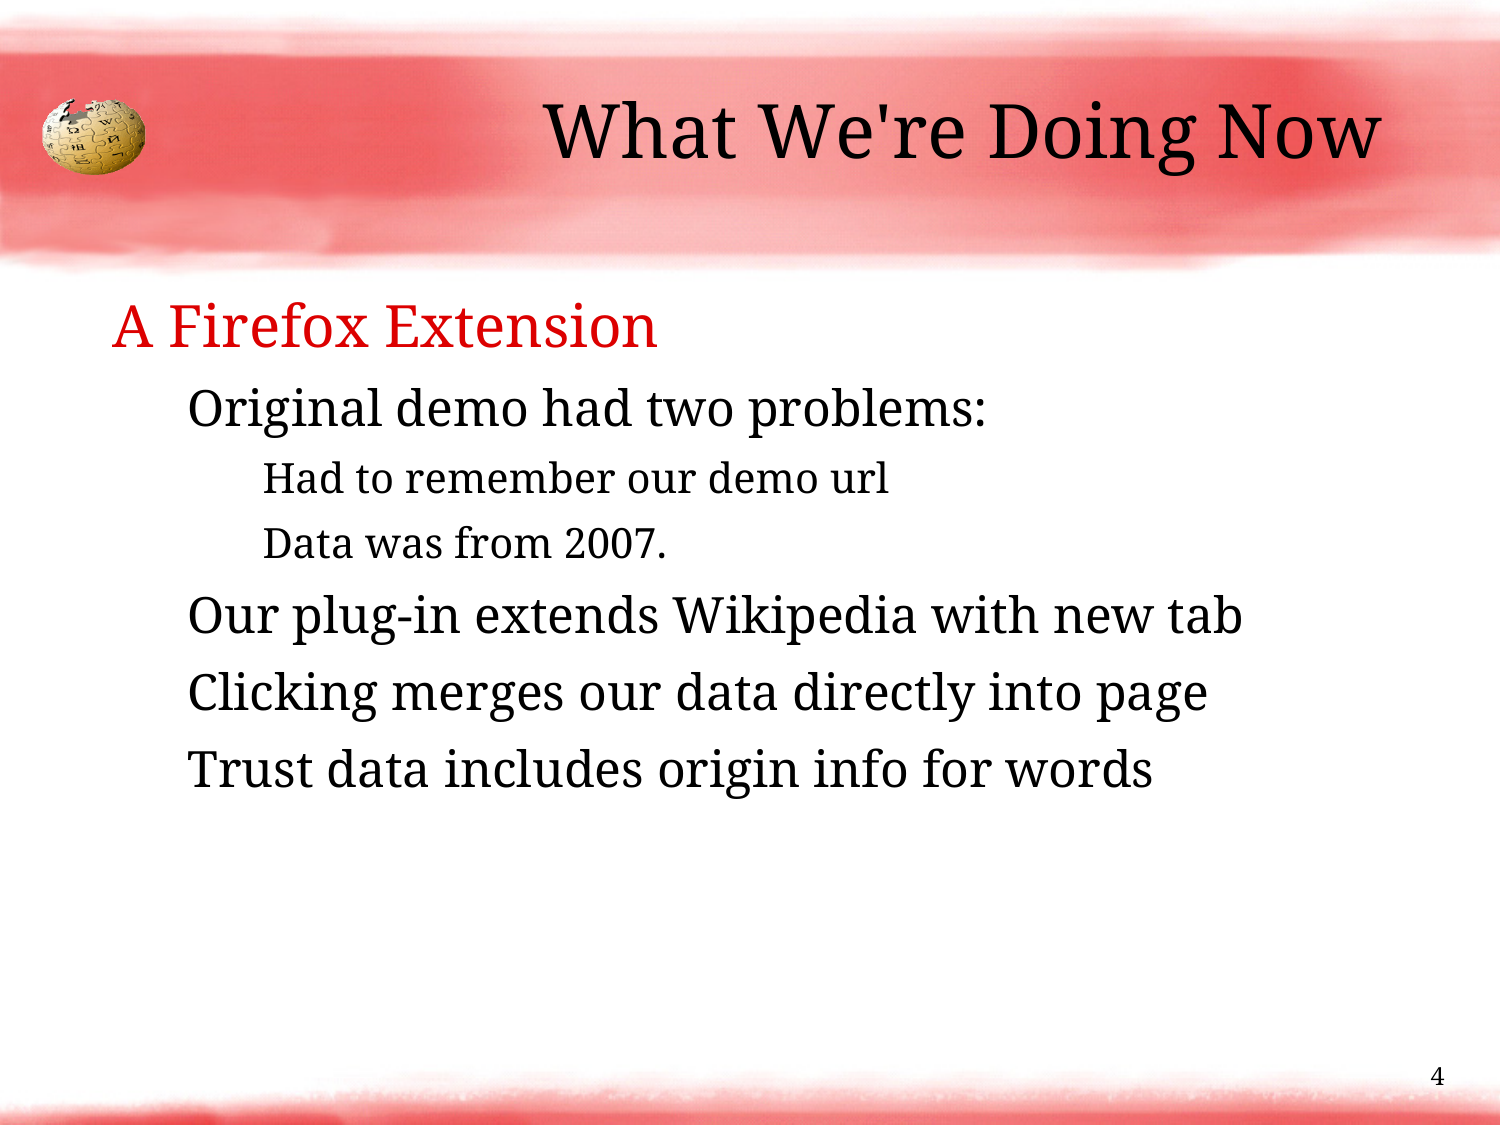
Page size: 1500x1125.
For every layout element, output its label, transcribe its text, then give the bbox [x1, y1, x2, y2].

title What We're Doing Now [112, 44, 1383, 214]
list A Firefox Extension Original demo had two problems: Had to remember our demo url Data was from 2007. Our plug-in extends Wikipedia with new tab Clicking merges our data directly into page Trust data includes origin info for words [112, 287, 1383, 1031]
picture [0, 0, 1500, 1125]
